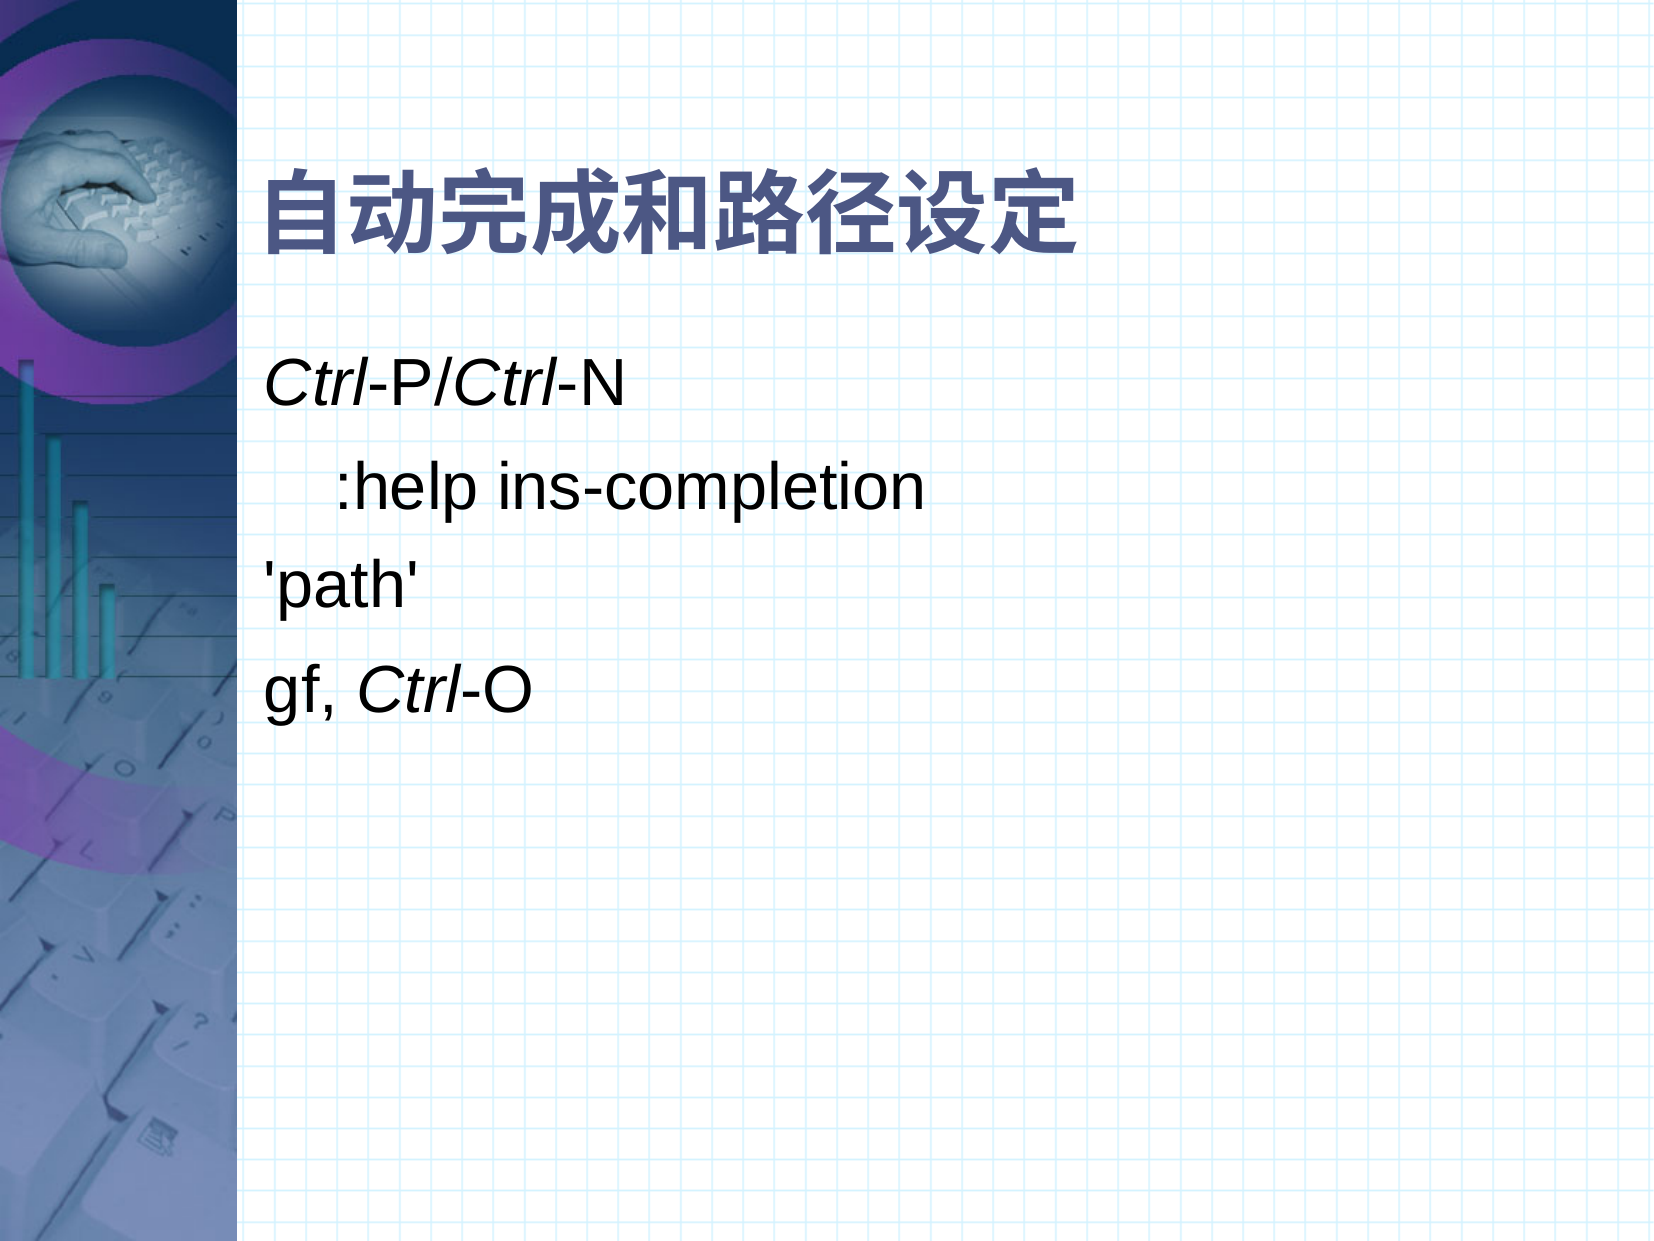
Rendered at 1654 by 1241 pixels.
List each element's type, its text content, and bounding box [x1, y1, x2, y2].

picture [0, 0, 1654, 1241]
title 自动完成和路径设定 [254, 110, 1640, 303]
list Ctrl-P/Ctrl-N :help ins-completion 'path' gf, Ctrl-O [254, 344, 1640, 1112]
